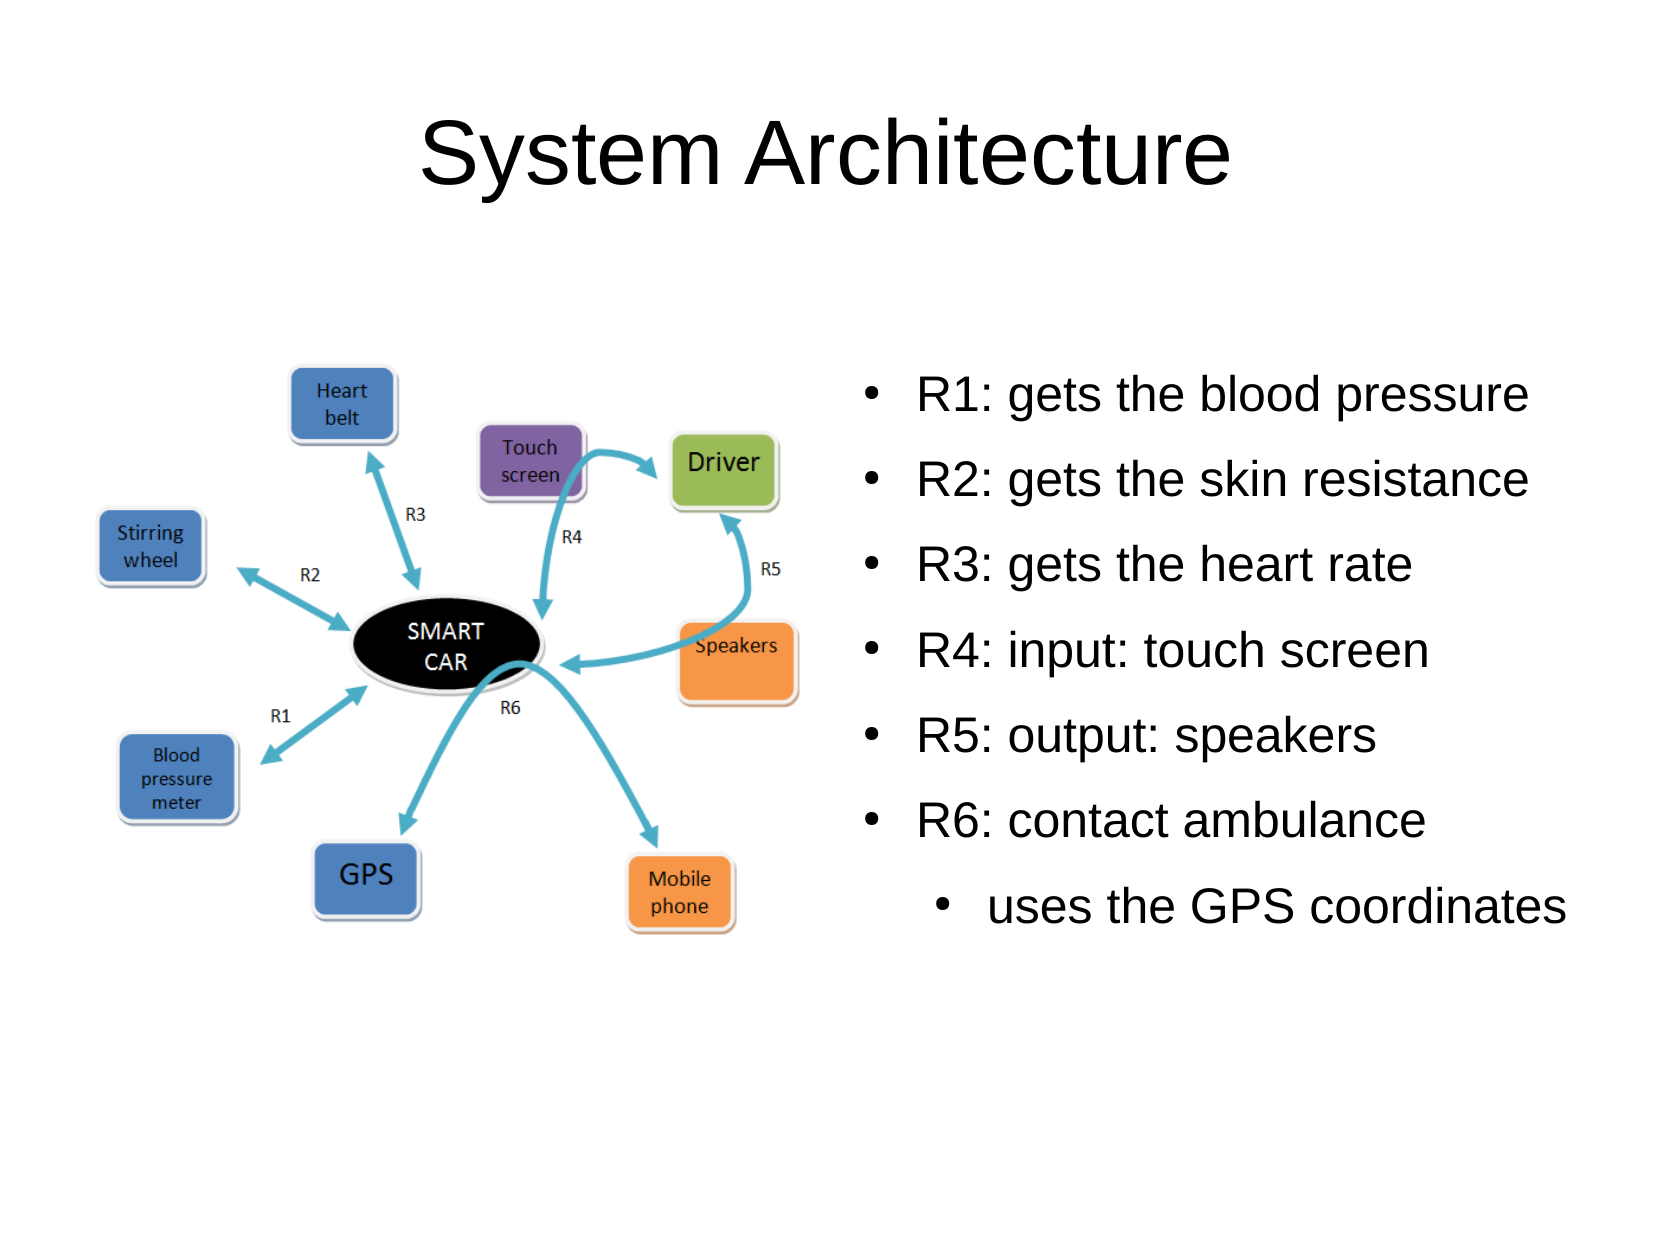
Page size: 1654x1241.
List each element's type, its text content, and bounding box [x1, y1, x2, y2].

picture [82, 355, 809, 944]
list R1: gets the blood pressure R2: gets the skin resistance R3: gets the heart rate R4: input: touch screen R5: output: speakers R6: contact ambulance uses the GPS coordinates [845, 290, 1572, 1010]
title System Architecture [82, 49, 1571, 257]
